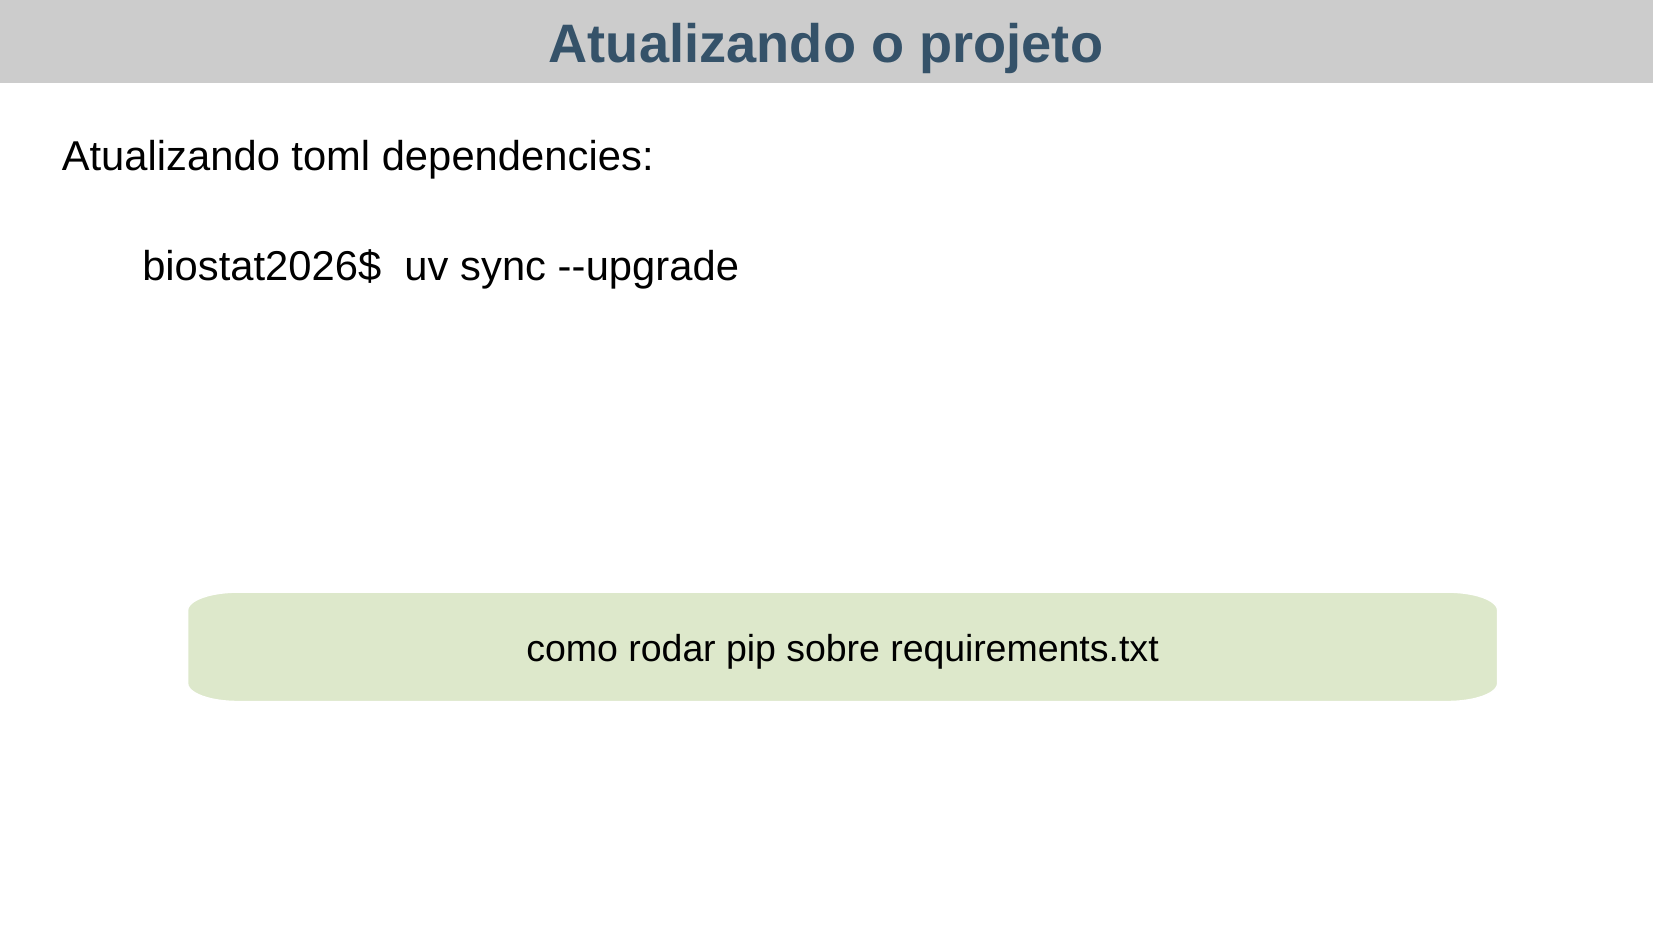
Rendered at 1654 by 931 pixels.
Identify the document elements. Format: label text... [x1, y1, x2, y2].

text_box Atualizando toml dependencies: [47, 121, 1654, 204]
text_box biostat2026$ uv sync --upgrade [127, 231, 1405, 315]
text_box Atualizando o projeto [0, 0, 1653, 83]
text_box como rodar pip sobre requirements.txt [187, 592, 1498, 702]
